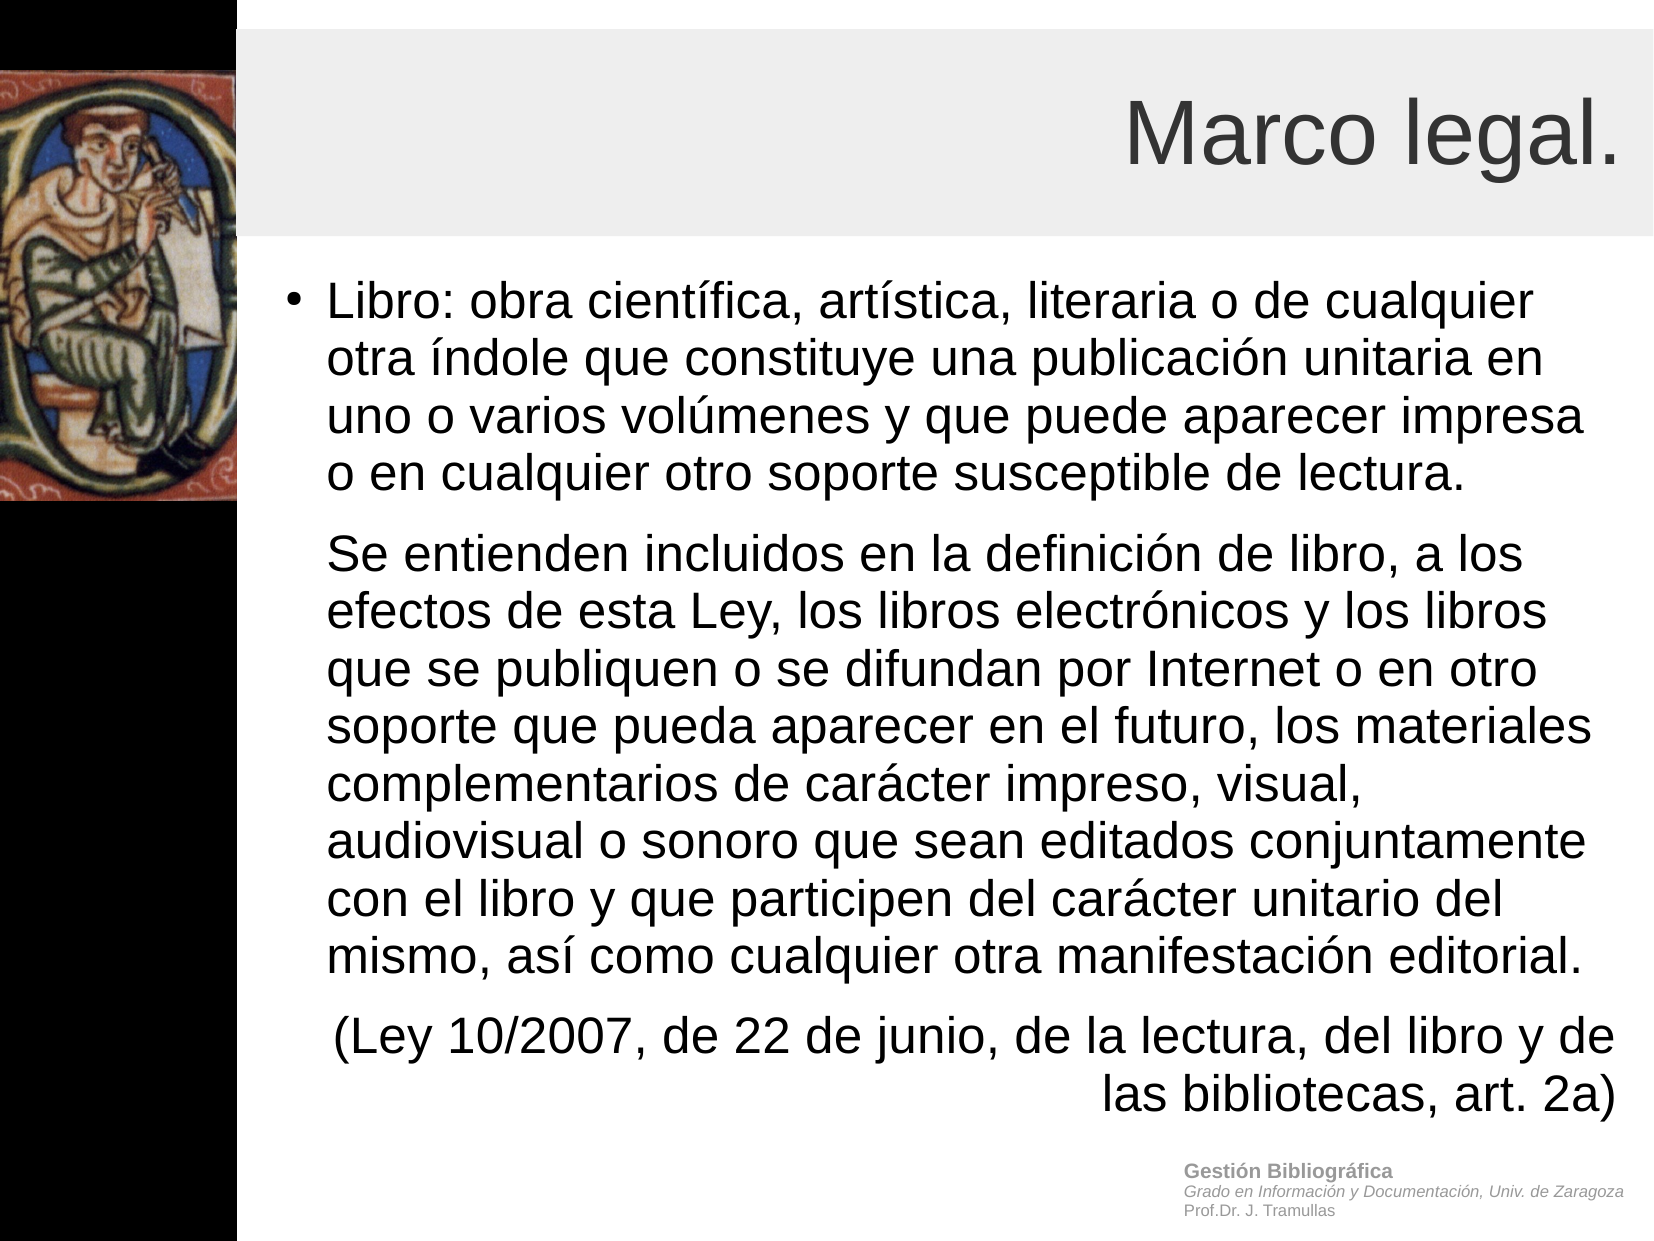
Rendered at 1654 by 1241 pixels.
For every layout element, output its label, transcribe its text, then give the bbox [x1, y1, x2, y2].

list Libro: obra científica, artística, literaria o de cualquier otra índole que constituye una publicación unitaria en uno o varios volúmenes y que puede aparecer impresa o en cualquier otro soporte susceptible de lectura. Se entienden incluidos en la definición de libro, a los efectos de esta Ley, los libros electrónicos y los libros que se publiquen o se difundan por Internet o en otro soporte que pueda aparecer en el futuro, los materiales complementarios de carácter impreso, visual, audiovisual o sonoro que sean editados conjuntamente con el libro y que participen del carácter unitario del mismo, así como cualquier otra manifestación editorial. (Ley 10/2007, de 22 de junio, de la lectura, del libro y de las bibliotecas, art. 2a) [271, 271, 1619, 1134]
picture [0, 70, 237, 501]
title Marco legal. [236, 29, 1654, 237]
